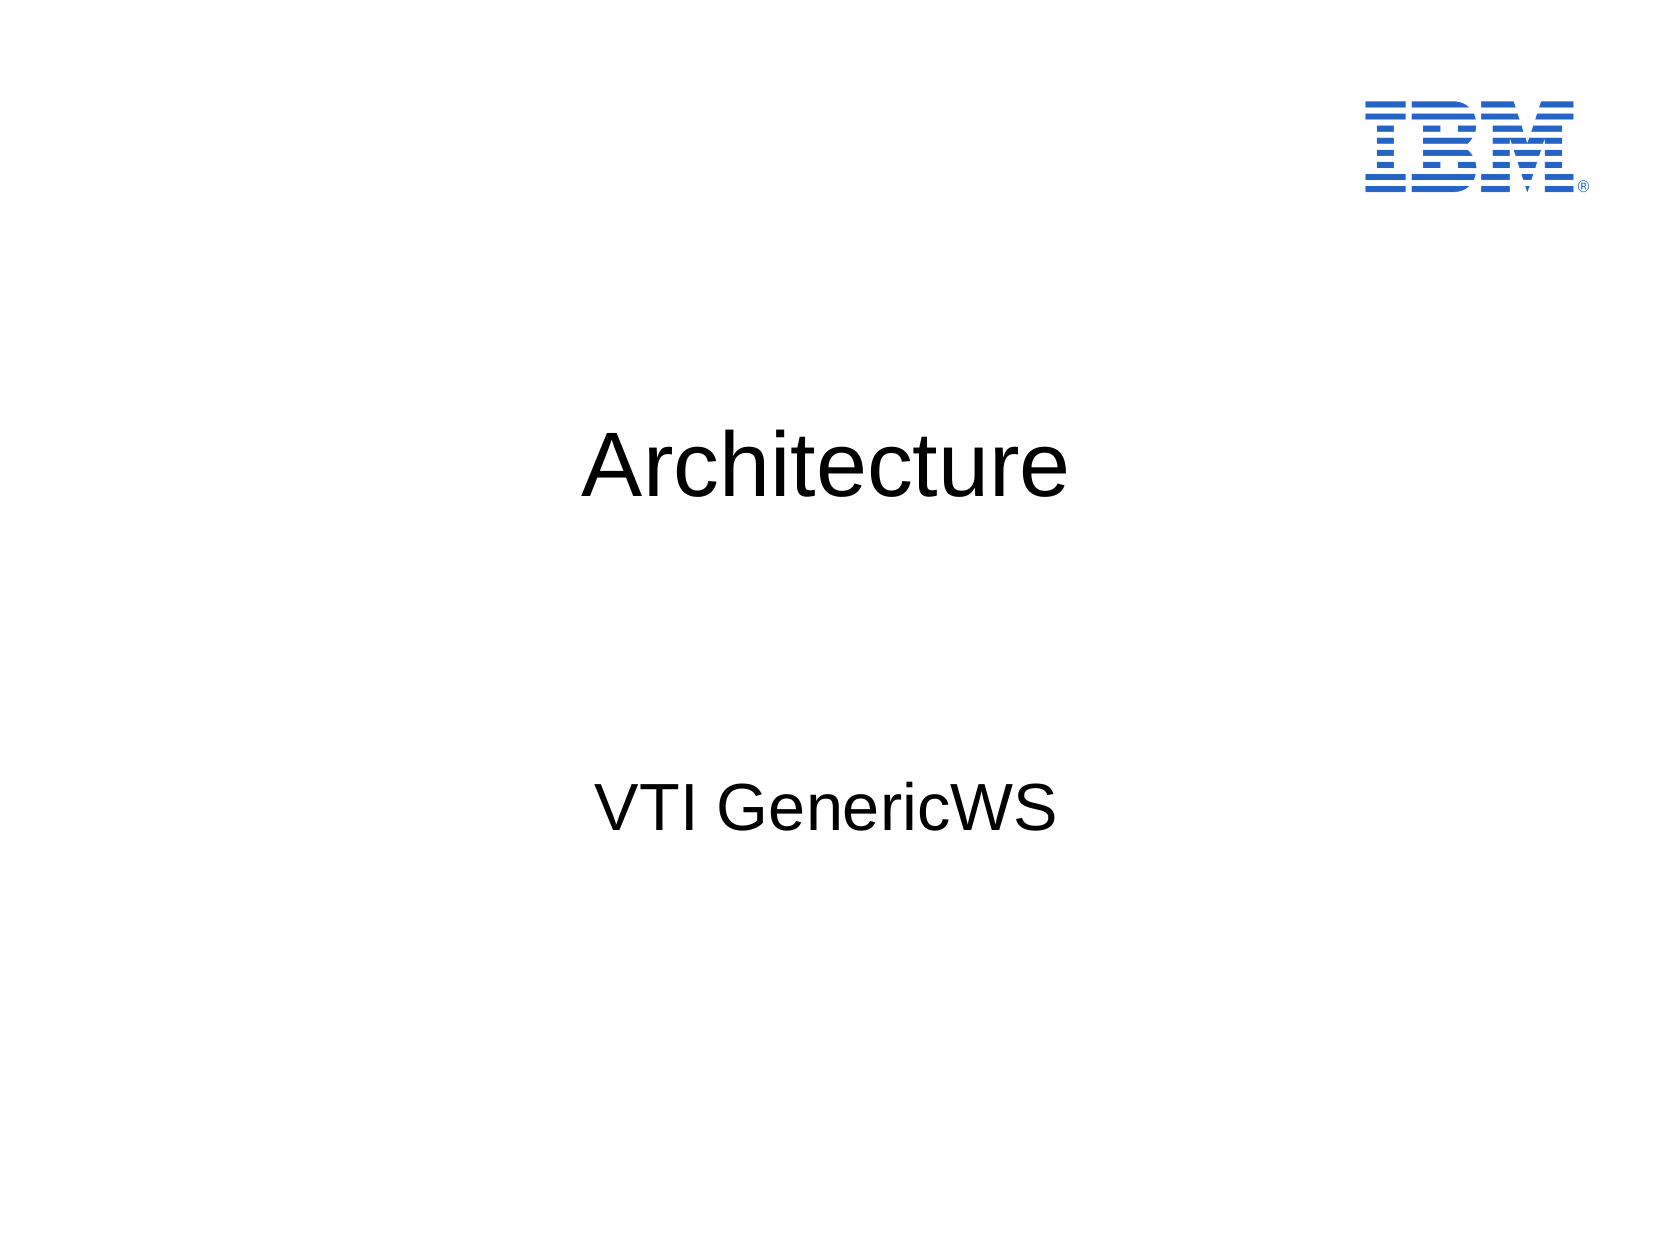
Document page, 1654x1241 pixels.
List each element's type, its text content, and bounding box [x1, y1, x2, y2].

picture [1358, 86, 1595, 207]
subtitle VTI GenericWS [247, 649, 1407, 966]
title Architecture [122, 331, 1531, 598]
